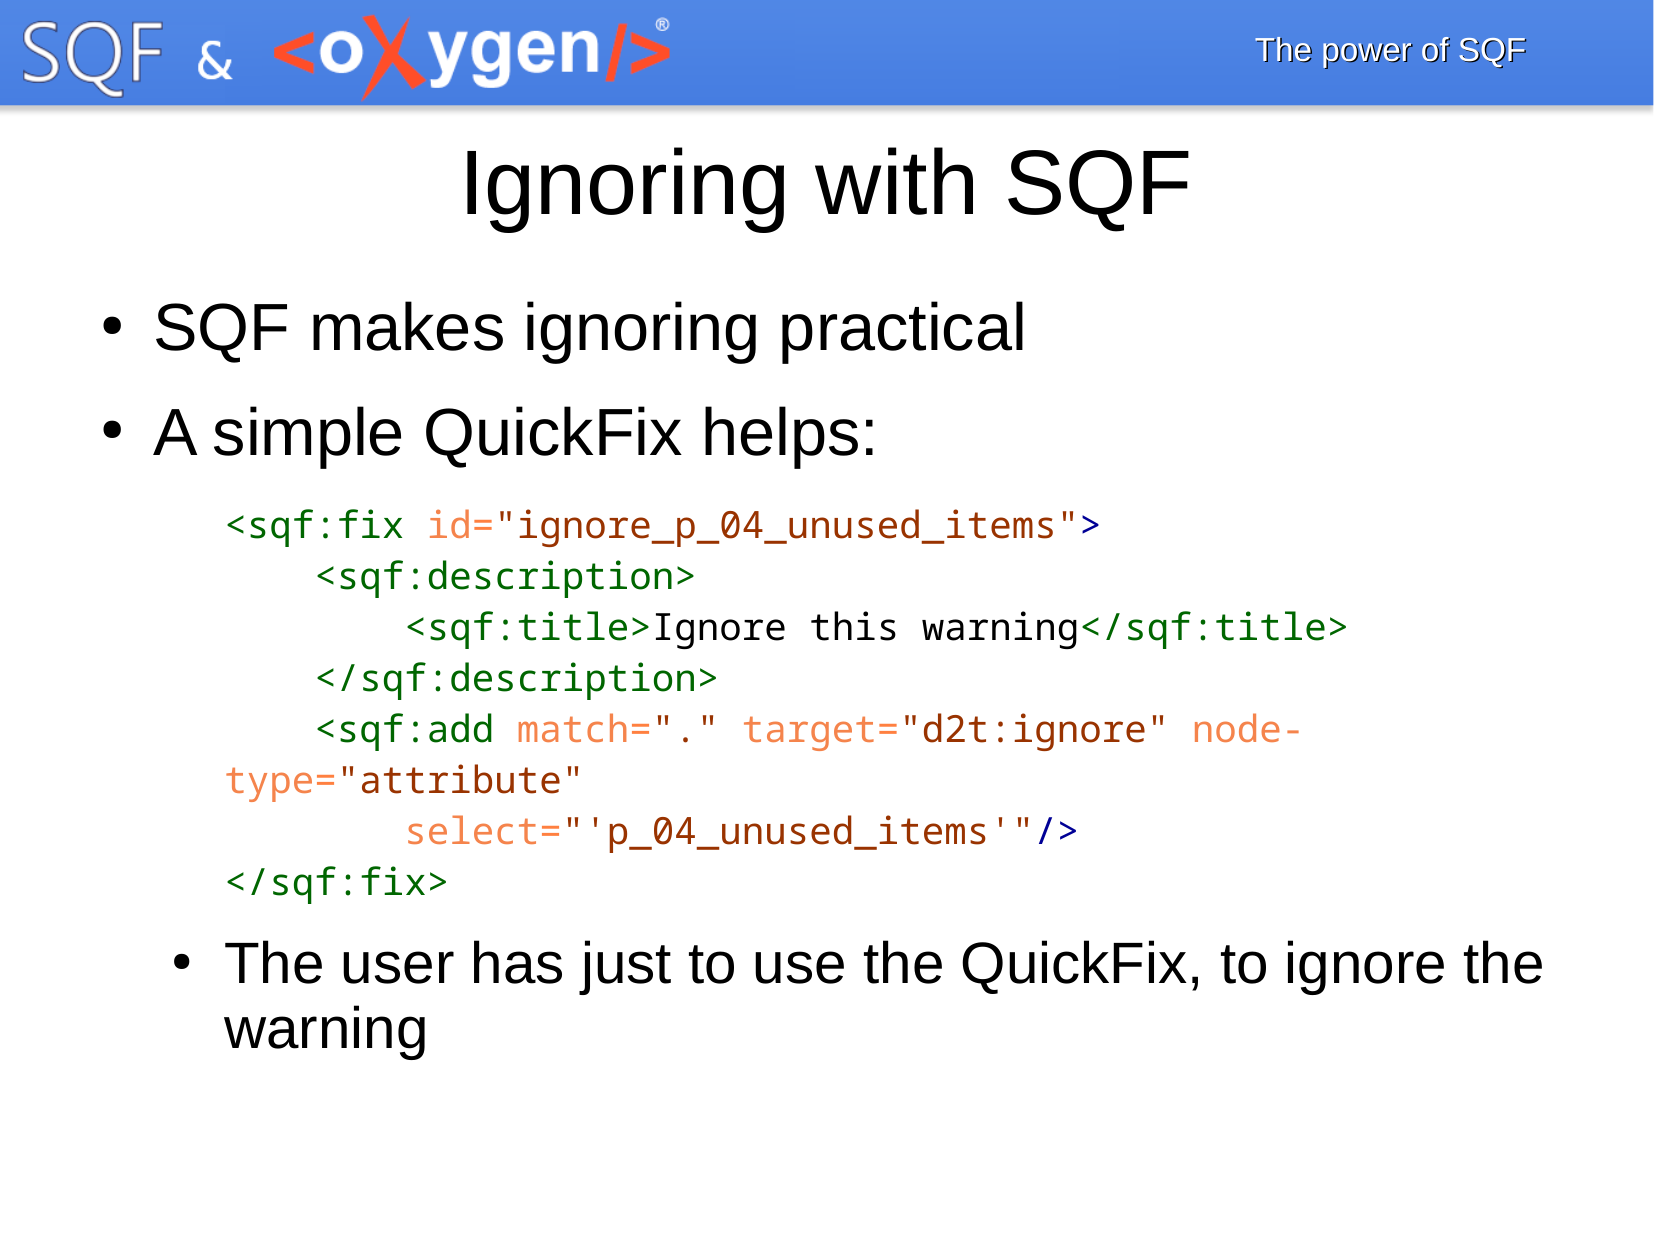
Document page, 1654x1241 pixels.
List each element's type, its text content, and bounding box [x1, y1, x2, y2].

title Ignoring with SQF [82, 78, 1571, 287]
picture [0, 0, 1654, 119]
list SQF makes ignoring practical A simple QuickFix helps: <sqf:fix id="ignore_p_04_unused_items"> <sqf:description> <sqf:title>Ignore this warning</sqf:title> </sqf:description> <sqf:add match="." target="d2t:ignore" node-type="attribute" select="'p_04_unused_items'"/> </sqf:fix> The user has just to use the QuickFix, to ignore the warning [82, 290, 1571, 1010]
